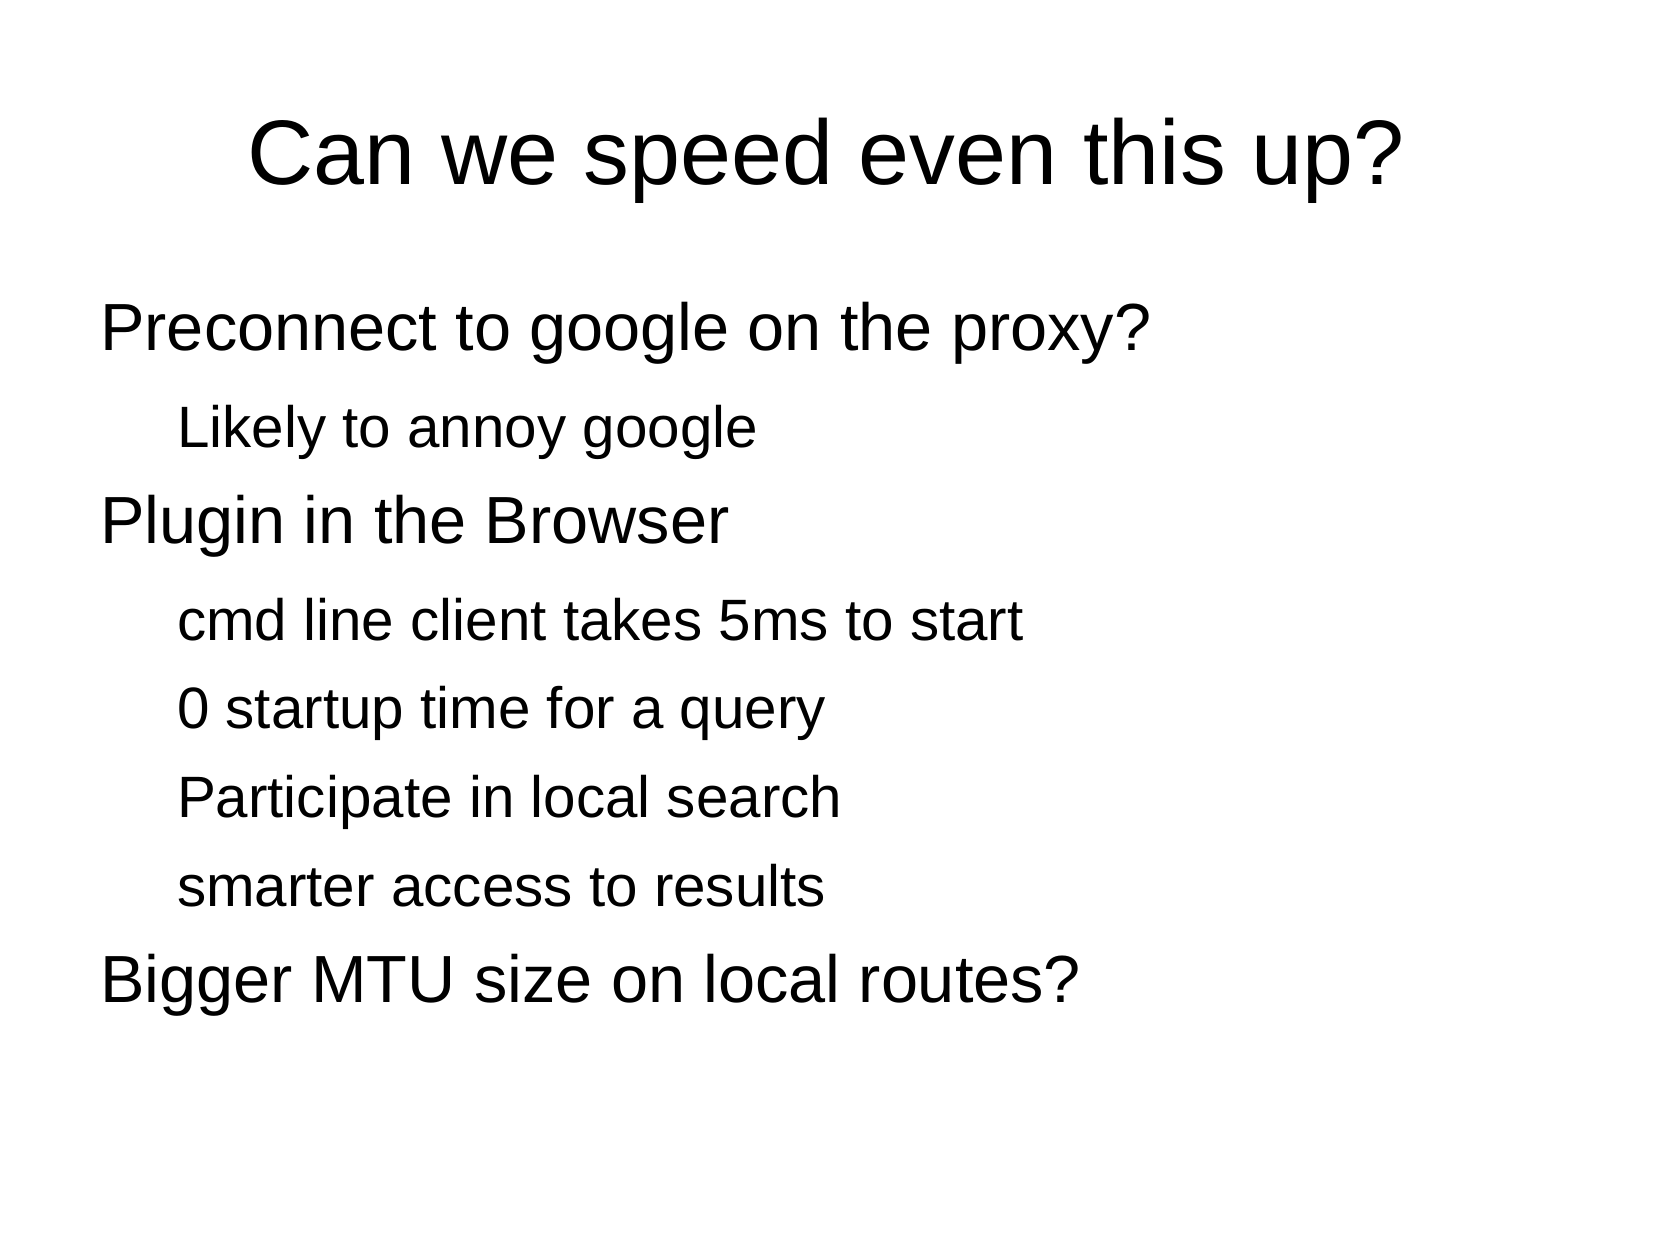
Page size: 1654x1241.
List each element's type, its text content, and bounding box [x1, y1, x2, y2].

list Preconnect to google on the proxy? Likely to annoy google Plugin in the Browser cmd line client takes 5ms to start 0 startup time for a query Participate in local search smarter access to results Bigger MTU size on local routes? [82, 290, 1571, 1094]
title Can we speed even this up? [82, 56, 1571, 250]
